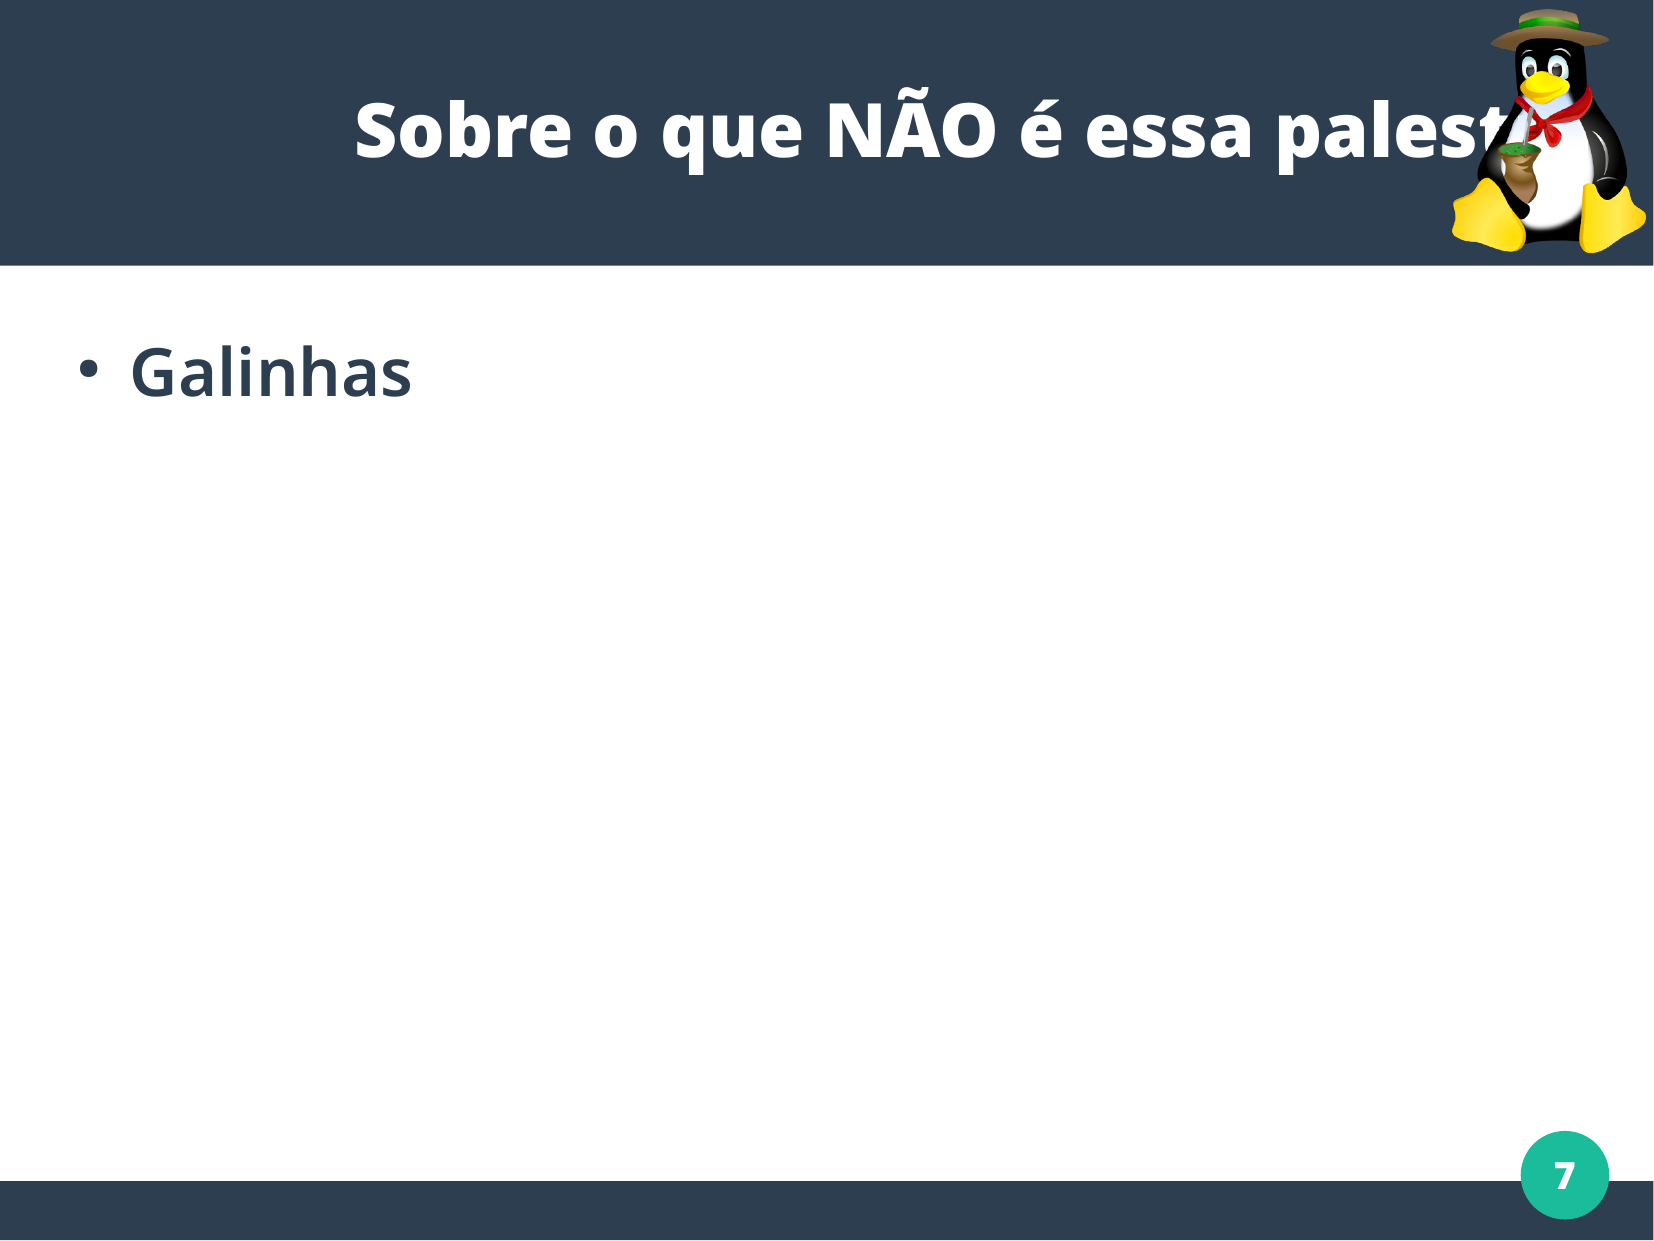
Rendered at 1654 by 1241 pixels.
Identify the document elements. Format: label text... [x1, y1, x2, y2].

list Galinhas [59, 324, 1595, 1152]
picture [1452, 9, 1646, 253]
title Sobre o que NÃO é essa palestra [59, 49, 1452, 207]
